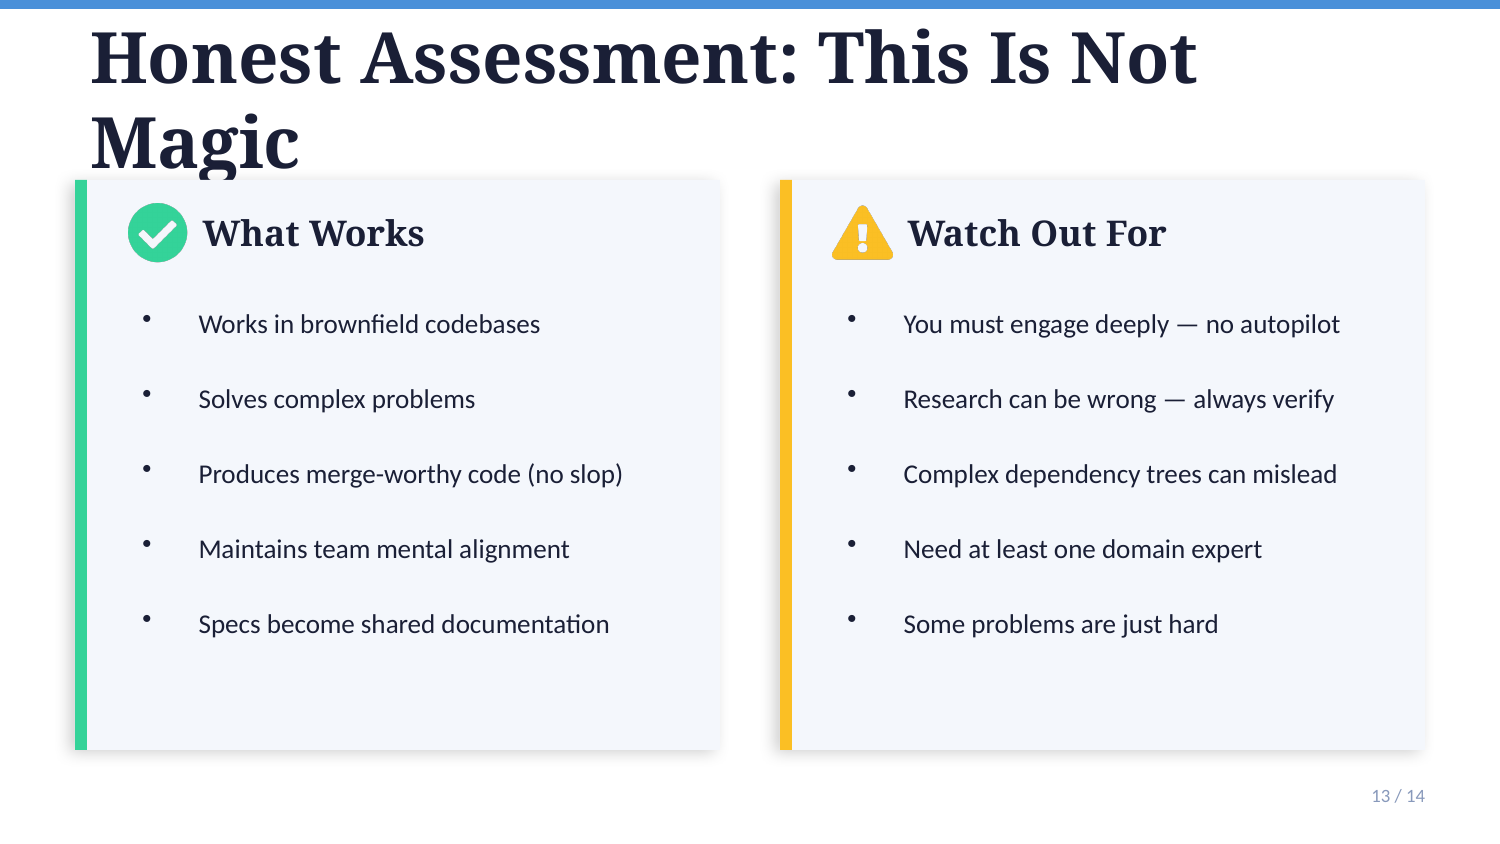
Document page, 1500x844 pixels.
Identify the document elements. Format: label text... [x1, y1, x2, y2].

text_box Maintains team mental alignment [127, 517, 683, 578]
text_box [0, 0, 1500, 9]
text_box You must engage deeply — no autopilot [832, 292, 1388, 353]
text_box What Works [202, 202, 683, 263]
text_box Some problems are just hard [832, 592, 1388, 653]
text_box Works in brownfield codebases [127, 292, 683, 353]
text_box Research can be wrong — always verify [832, 367, 1388, 428]
text_box 13 / 14 [1289, 772, 1440, 818]
picture [127, 202, 188, 263]
text_box [74, 179, 720, 750]
picture [832, 202, 893, 263]
text_box Produces merge-worthy code (no slop) [127, 442, 683, 503]
text_box Need at least one domain expert [832, 517, 1388, 578]
text_box Complex dependency trees can mislead [832, 442, 1388, 503]
text_box Watch Out For [907, 202, 1388, 263]
text_box Honest Assessment: This Is Not Magic [89, 44, 1410, 150]
text_box [779, 179, 1425, 750]
text_box Solves complex problems [127, 367, 683, 428]
text_box Specs become shared documentation [127, 592, 683, 653]
